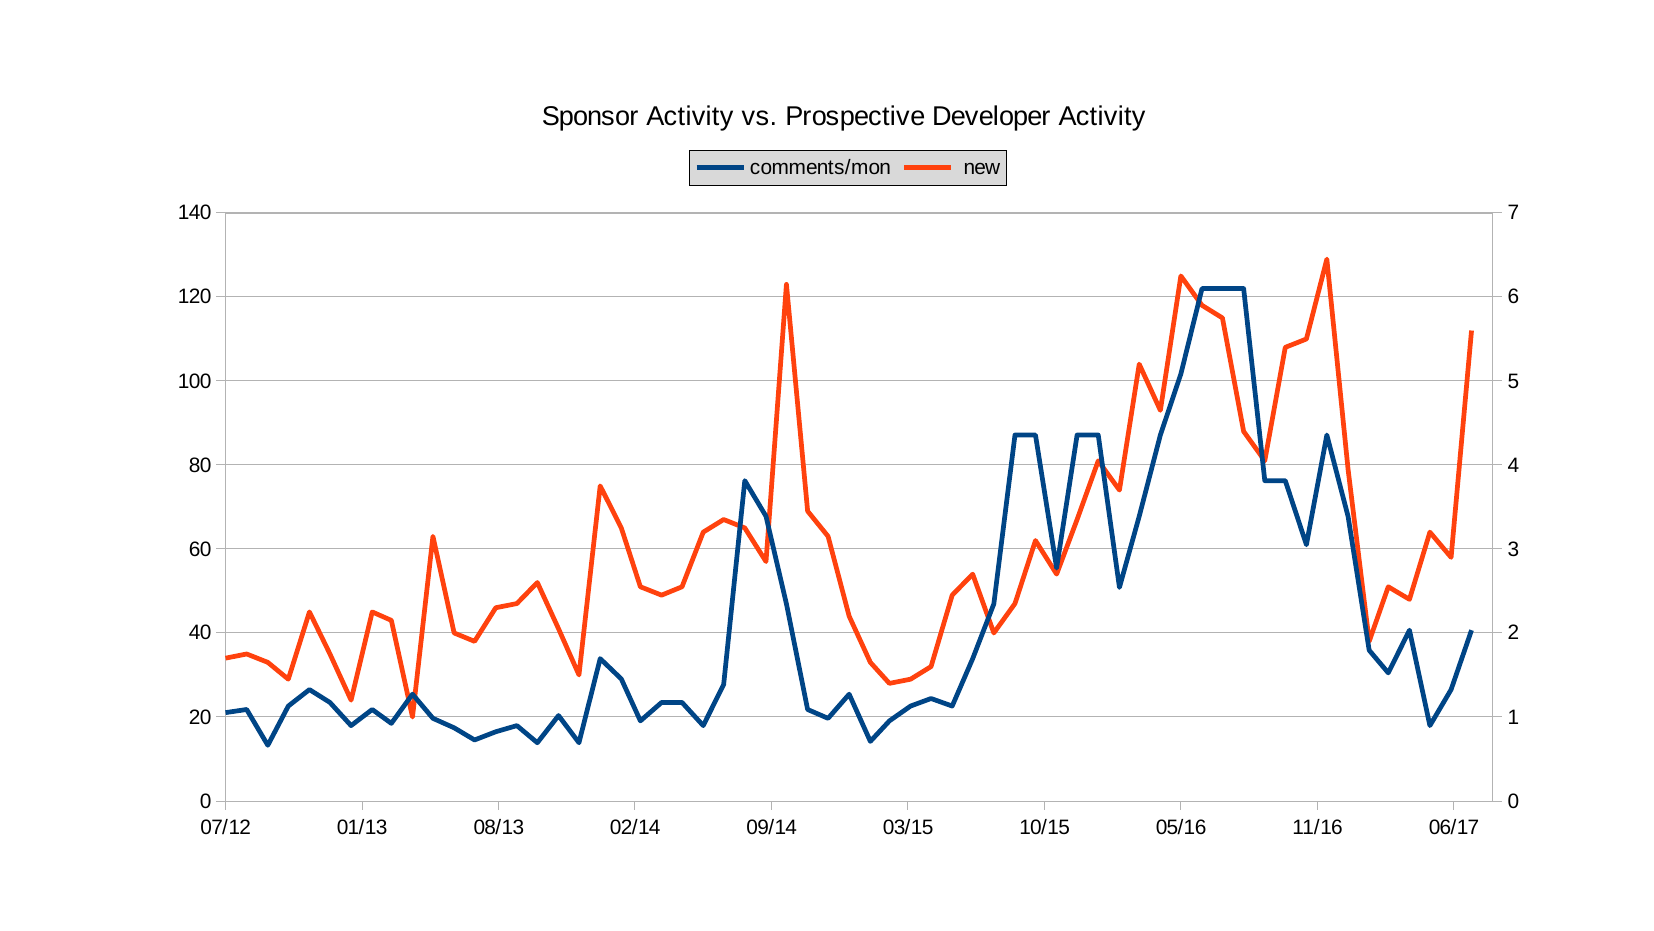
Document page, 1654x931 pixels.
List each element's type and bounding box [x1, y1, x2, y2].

chart [150, 69, 1547, 856]
